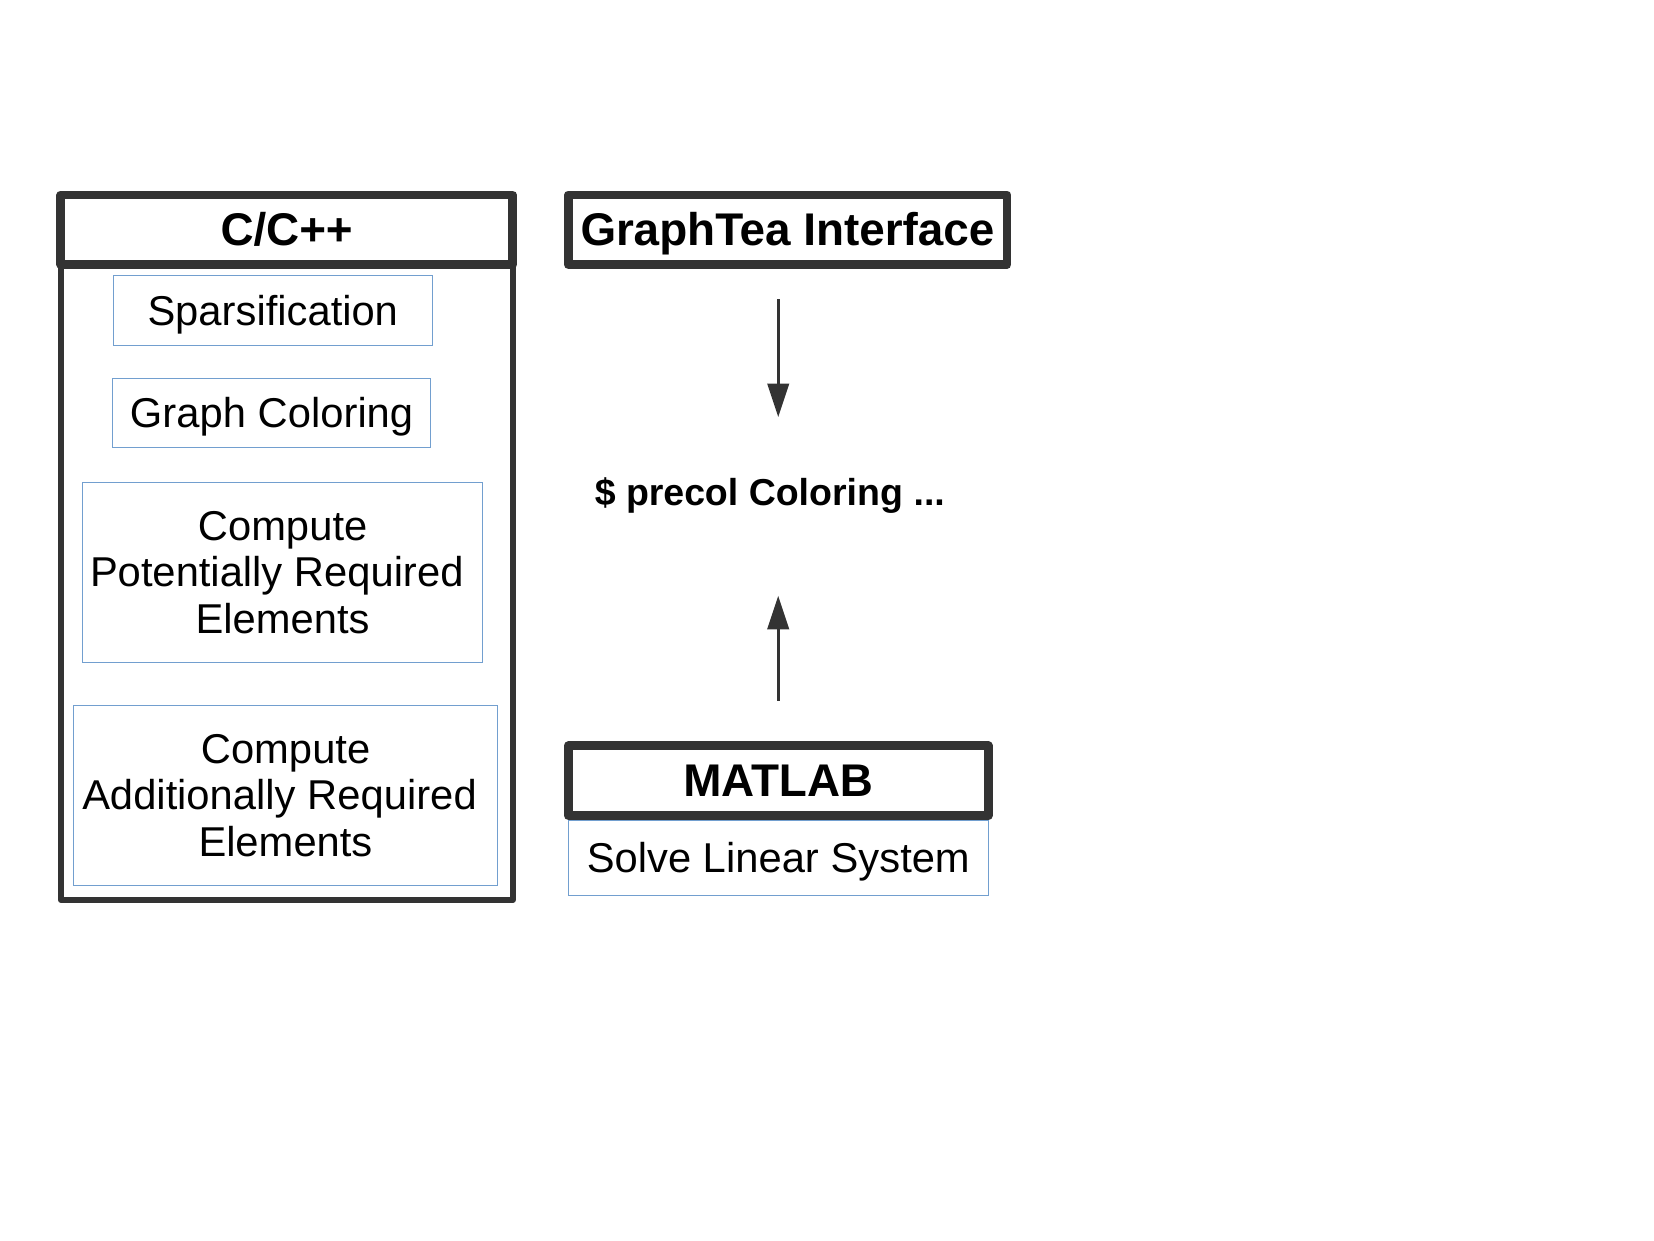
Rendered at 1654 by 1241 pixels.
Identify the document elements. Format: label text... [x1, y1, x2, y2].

text_box Sparsification [113, 275, 433, 346]
text_box Graph Coloring [112, 378, 431, 448]
text_box Compute Potentially Required Elements [82, 482, 483, 663]
text_box MATLAB [568, 745, 989, 816]
text_box GraphTea Interface [568, 195, 1008, 265]
text_box Solve Linear System [568, 820, 989, 896]
text_box C/C++ [60, 195, 513, 265]
text_box $ precol Coloring ... [580, 464, 986, 521]
text_box Compute Additionally Required Elements [73, 705, 498, 886]
